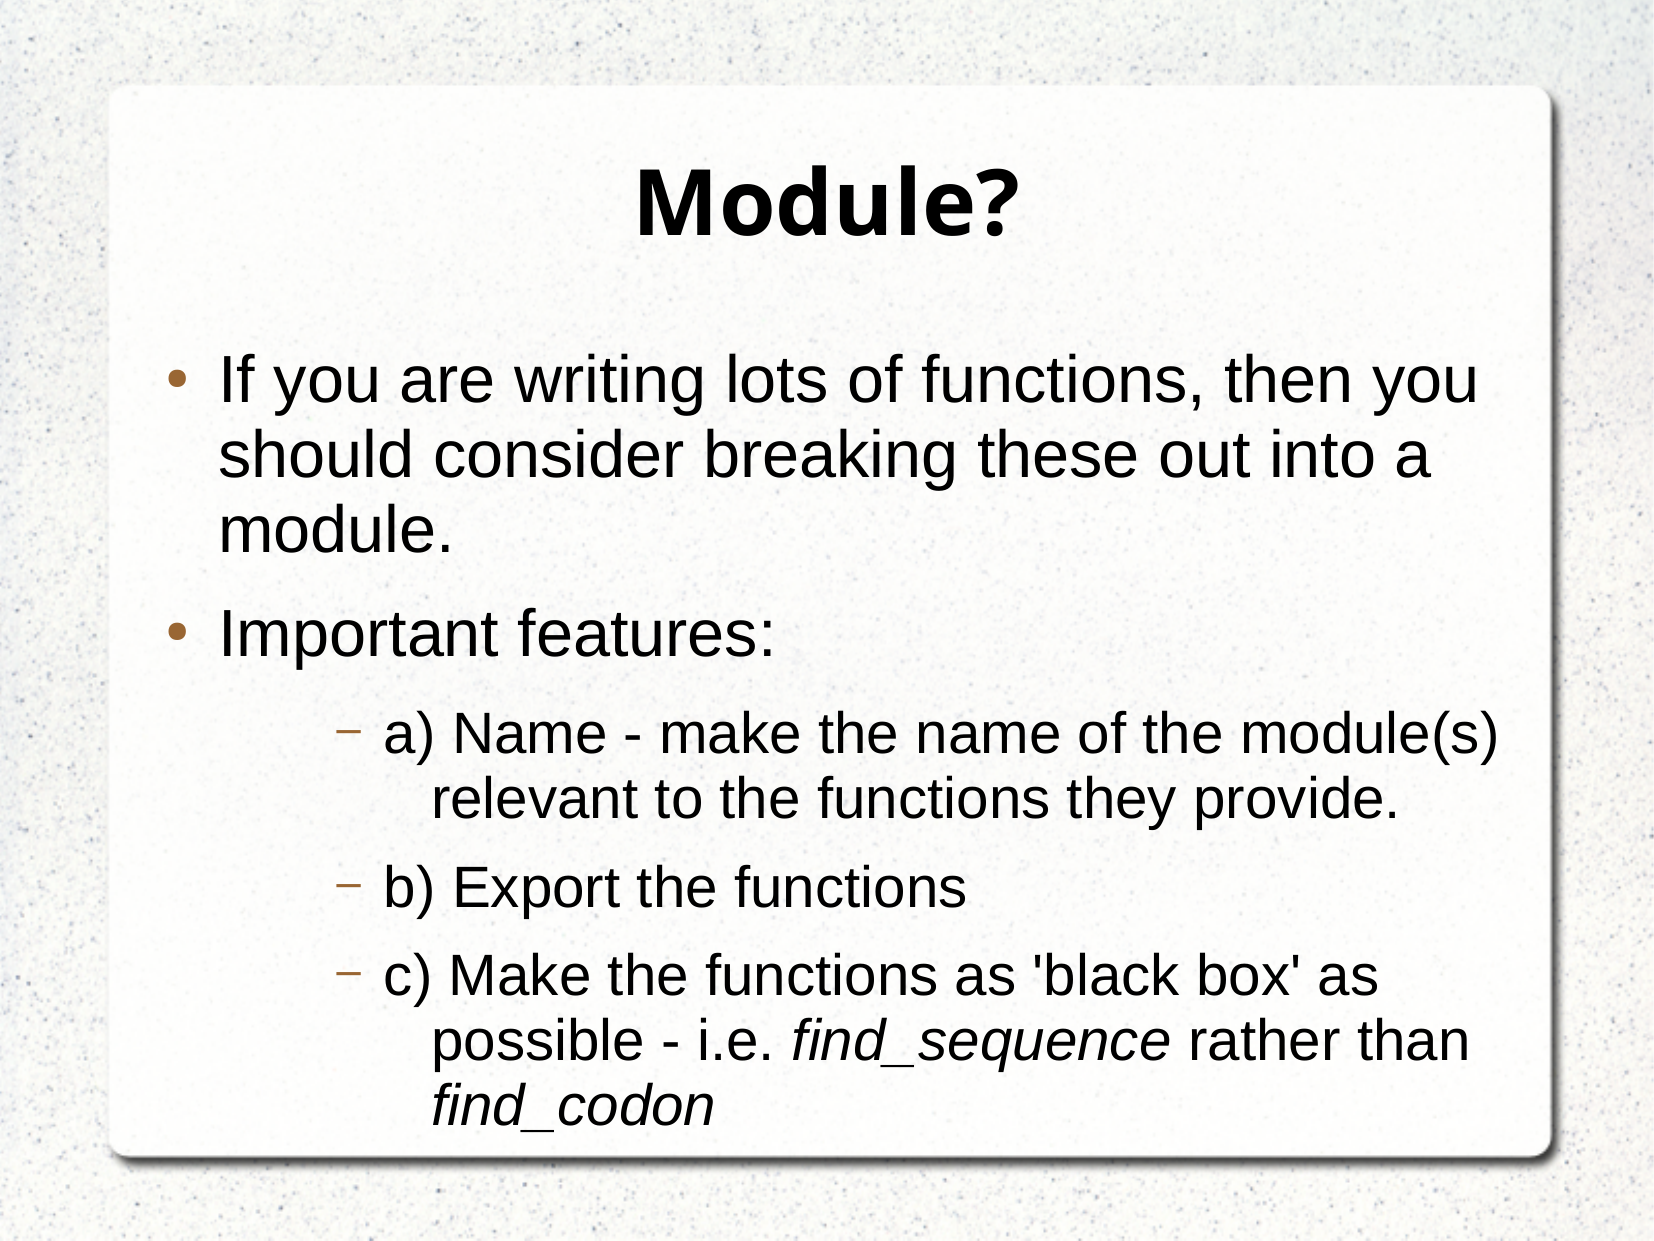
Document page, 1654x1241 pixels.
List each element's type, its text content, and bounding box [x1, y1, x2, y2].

picture [0, 0, 1654, 1241]
title Module? [118, 96, 1536, 304]
list If you are writing lots of functions, then you should consider breaking these out into a module. Important features: a) Name - make the name of the module(s) relevant to the functions they provide. b) Export the functions c) Make the functions as 'black box' as possible - i.e. find_sequence rather than find_codon [147, 342, 1506, 1138]
